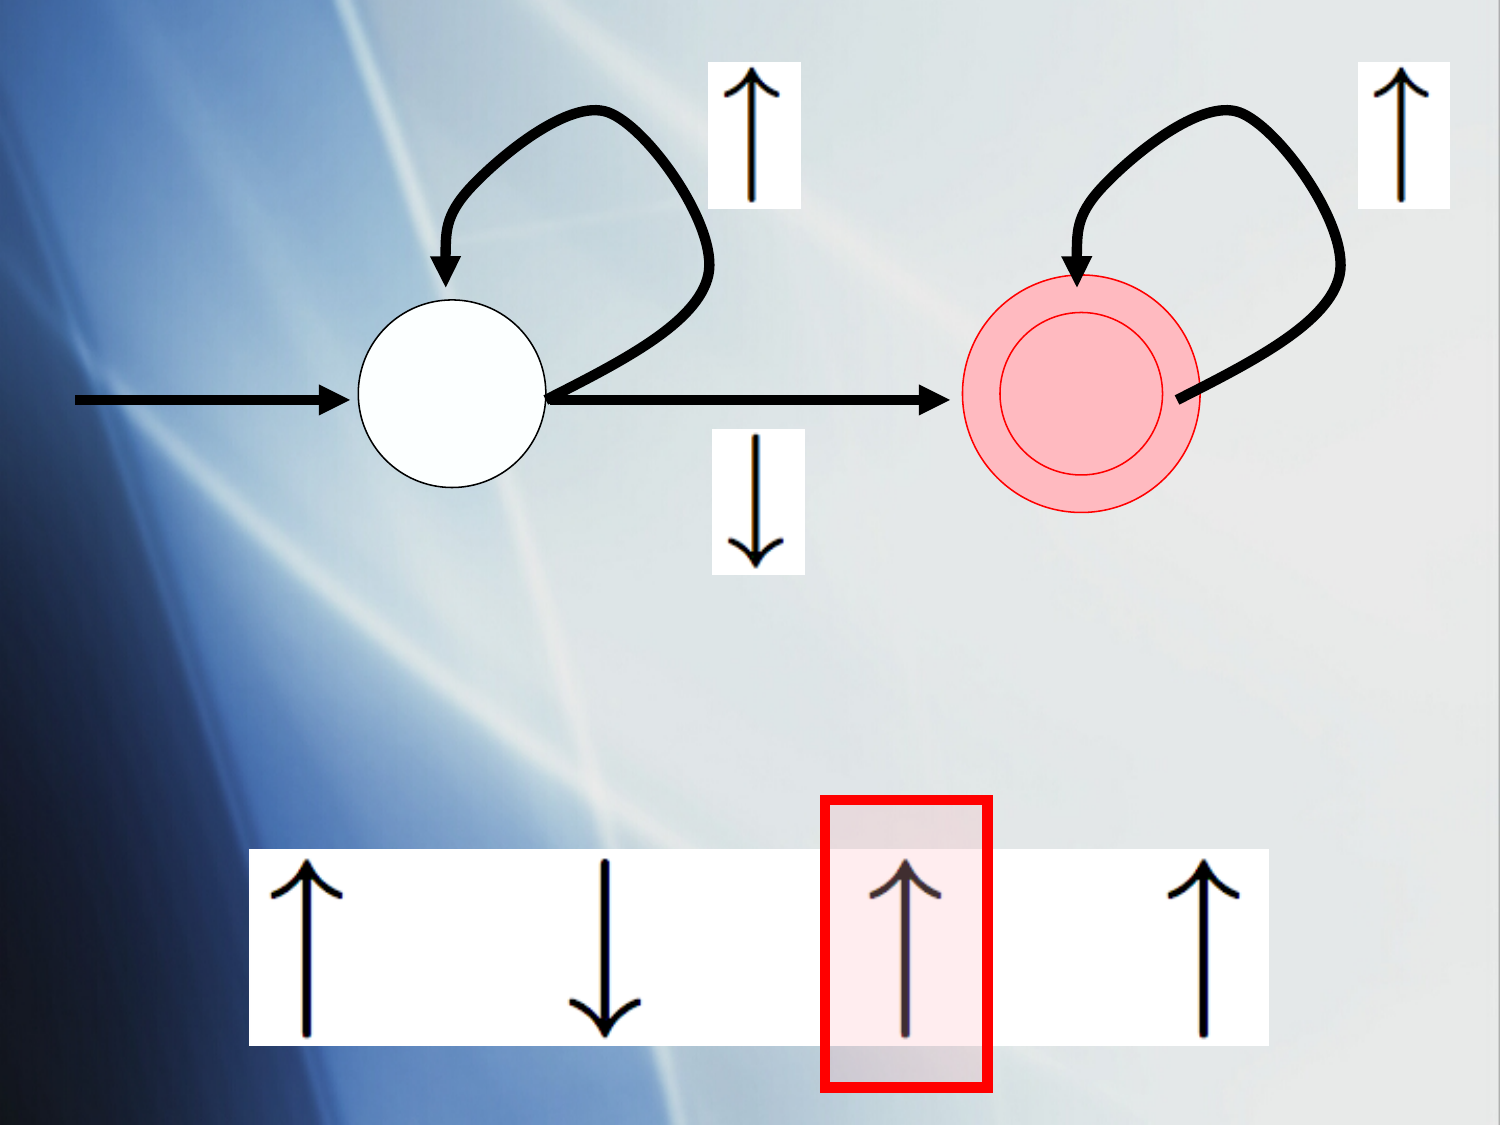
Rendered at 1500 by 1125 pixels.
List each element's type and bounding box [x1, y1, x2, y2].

text_box [358, 299, 546, 488]
text_box [825, 800, 988, 1088]
picture [0, 0, 1500, 1125]
text_box [962, 275, 1201, 513]
